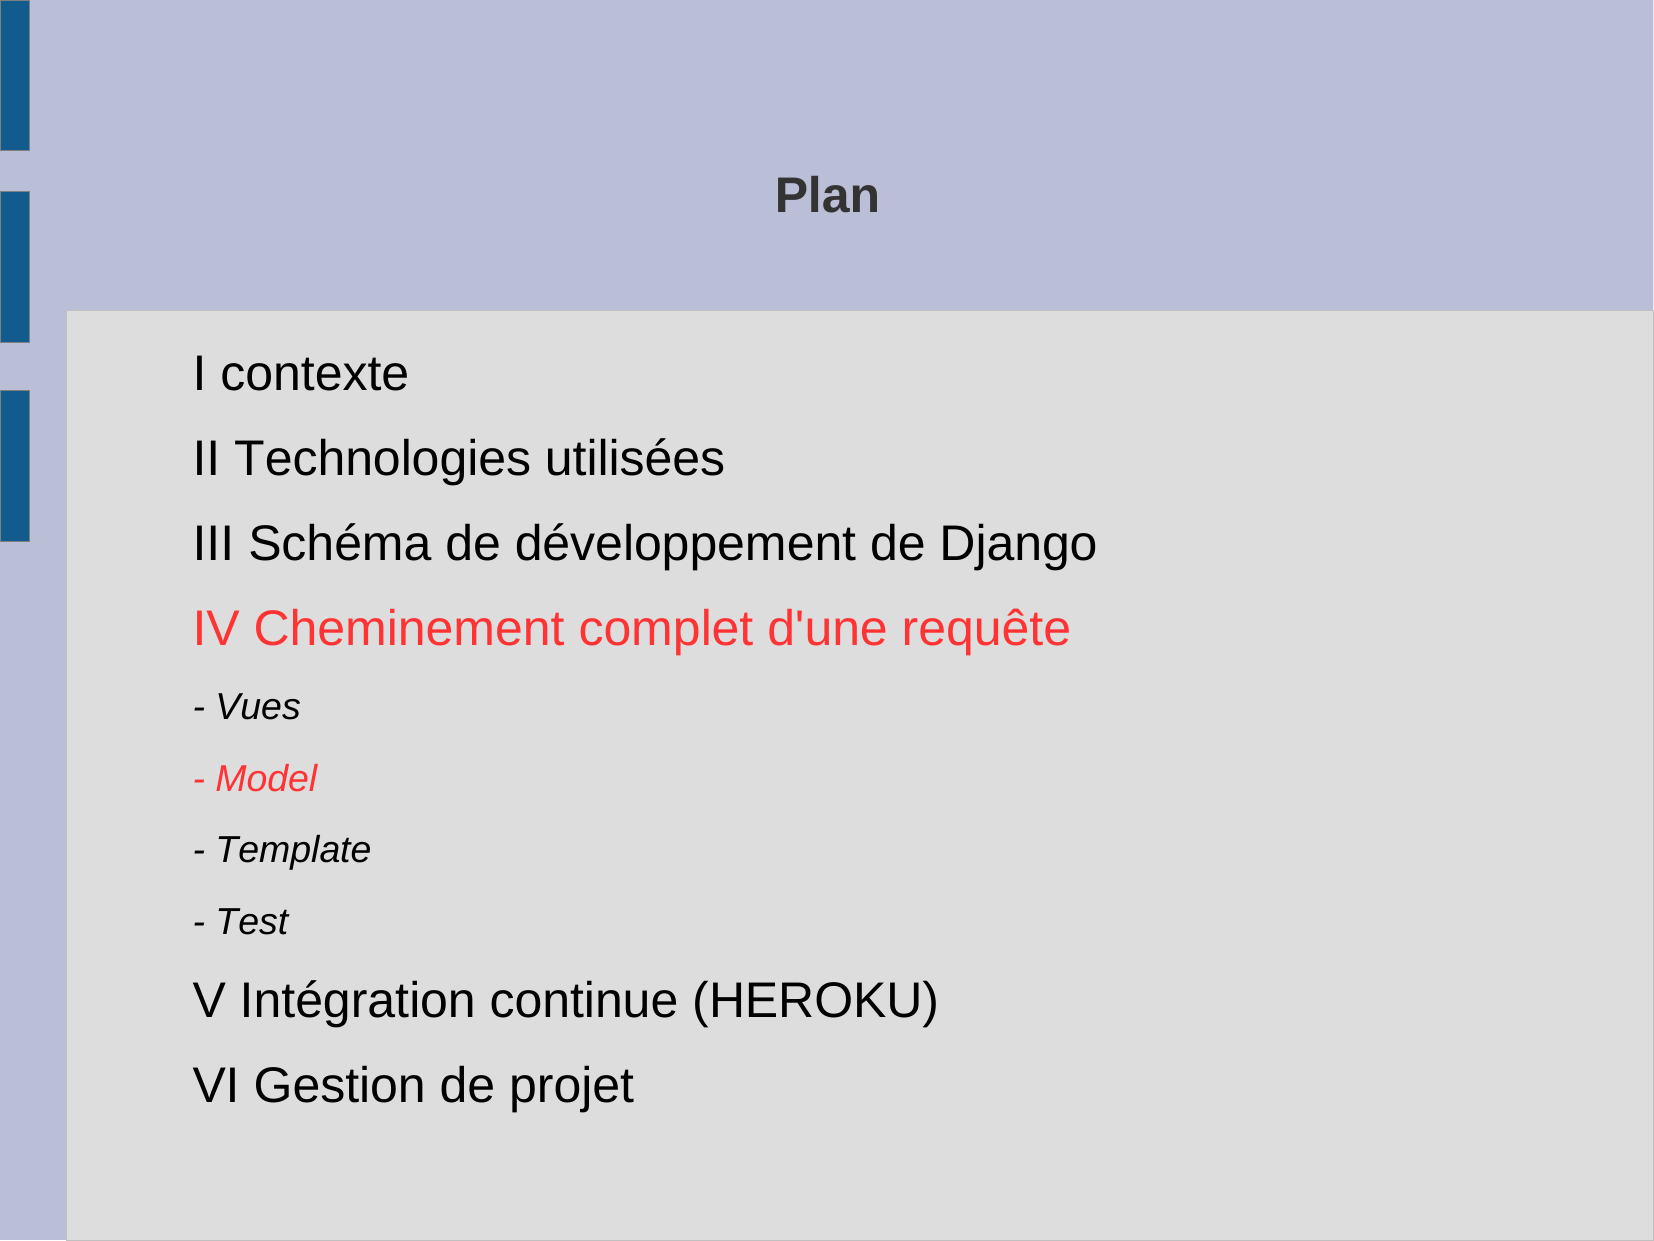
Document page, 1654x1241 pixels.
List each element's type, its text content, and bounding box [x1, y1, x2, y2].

list I contexte II Technologies utilisées III Schéma de développement de Django IV Cheminement complet d'une requête - Vues - Model - Template - Test V Intégration continue (HEROKU) VI Gestion de projet [121, 344, 1534, 1241]
title Plan [121, 91, 1534, 299]
